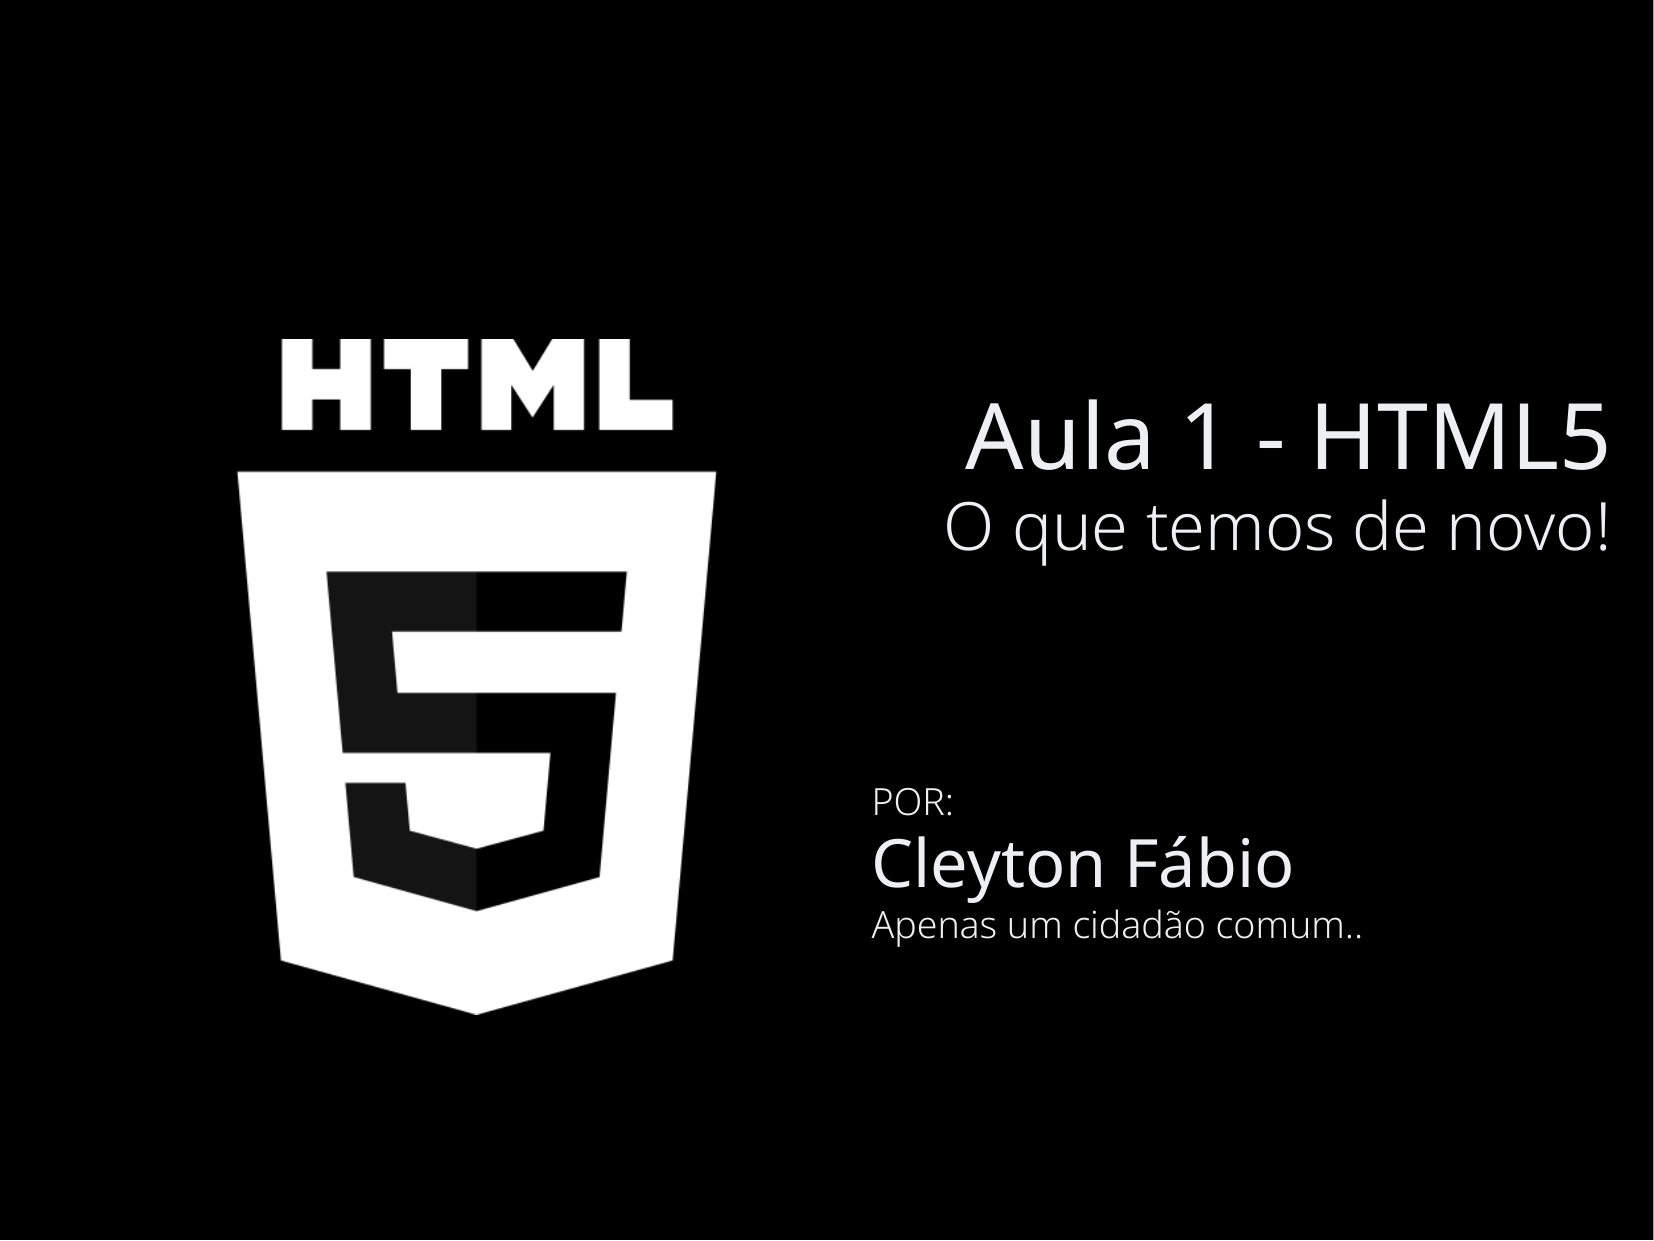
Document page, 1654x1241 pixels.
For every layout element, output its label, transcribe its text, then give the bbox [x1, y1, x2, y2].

picture [139, 339, 815, 1015]
text_box Cleyton Fábio [856, 827, 1608, 902]
title Aula 1 - HTML5 [815, 375, 1613, 486]
text_box Apenas um cidadão comum.. [856, 891, 1607, 1007]
text_box POR: [856, 768, 1613, 827]
subtitle O que temos de novo! [815, 486, 1613, 564]
